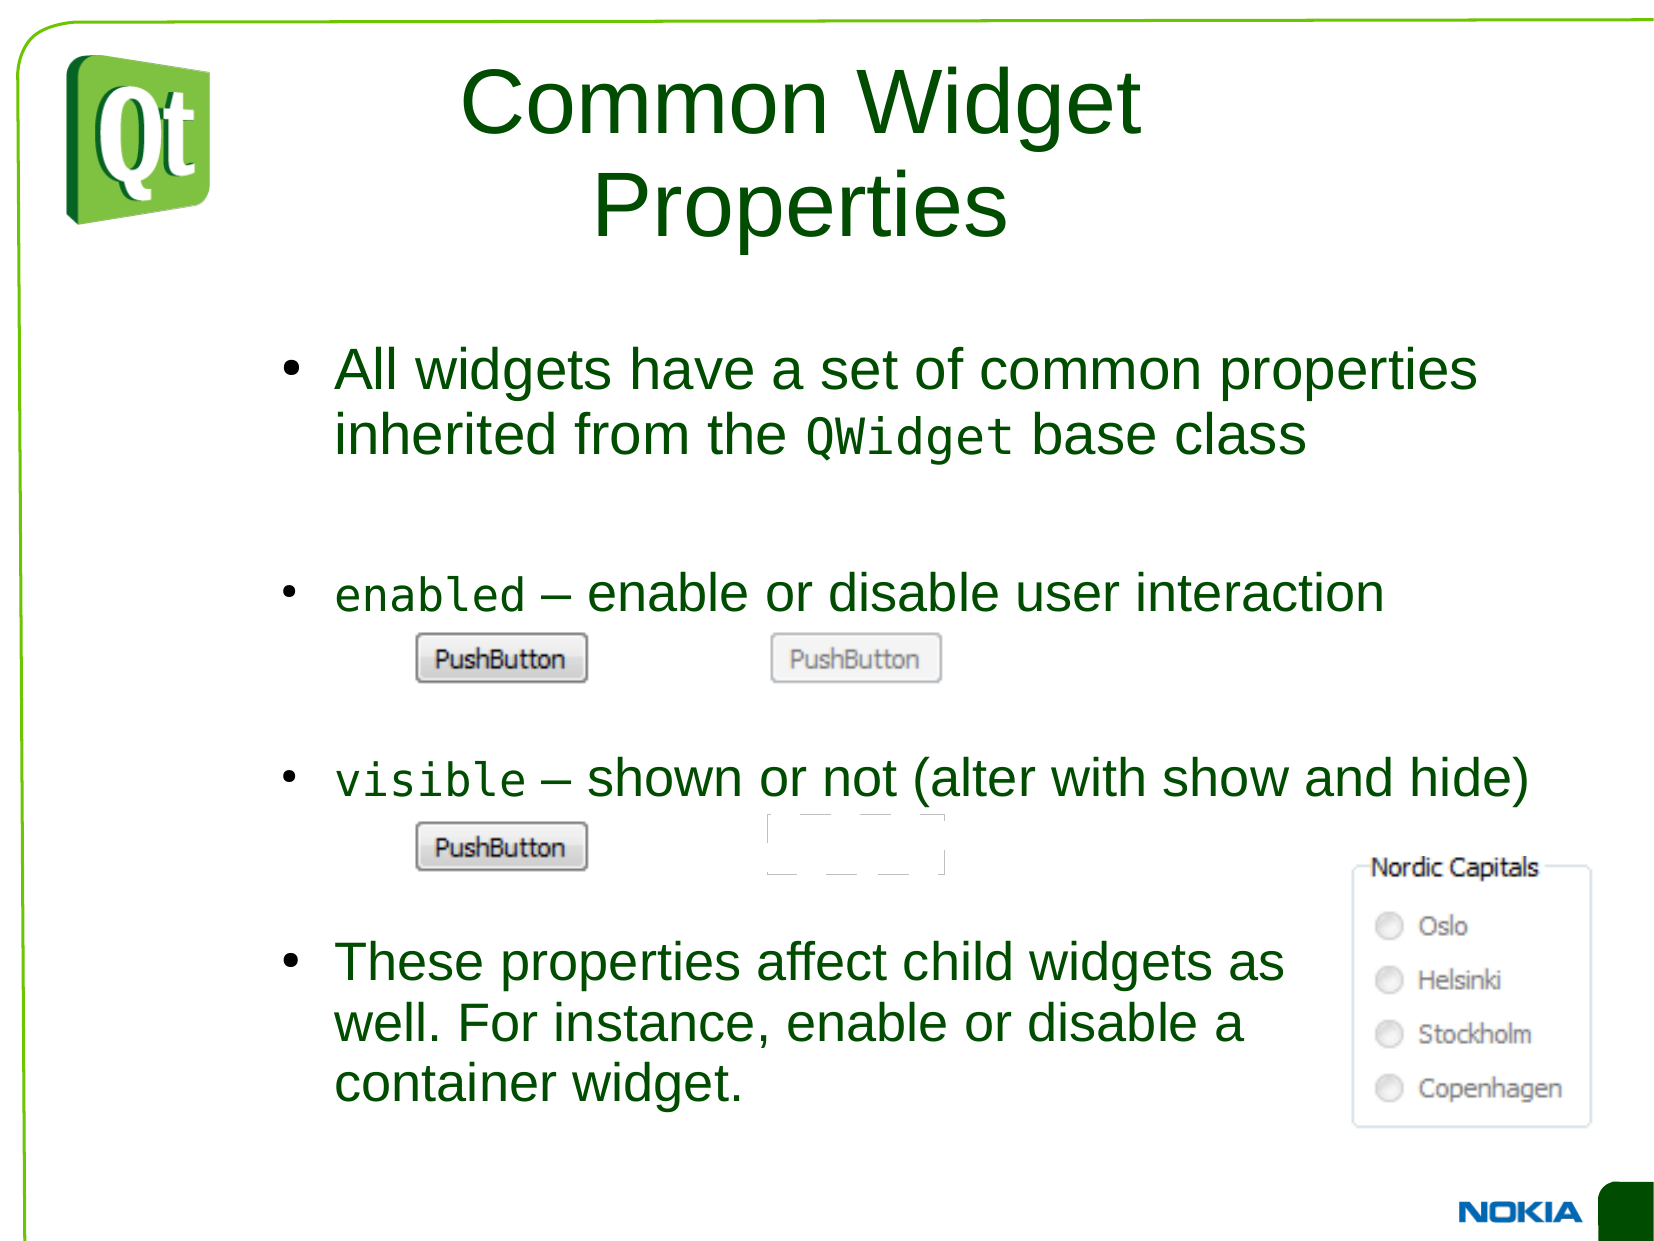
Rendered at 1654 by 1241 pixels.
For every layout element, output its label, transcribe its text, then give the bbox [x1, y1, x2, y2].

picture [1350, 856, 1595, 1131]
picture [414, 631, 591, 686]
title Common Widget Properties [263, 49, 1339, 257]
picture [66, 55, 210, 225]
picture [1459, 1201, 1583, 1223]
picture [414, 820, 591, 875]
picture [769, 631, 945, 686]
list All widgets have a set of common properties inherited from the QWidget base class enabled – enable or disable user interaction visible – shown or not (alter with show and hide) These properties affect child widgets as well. For instance, enable or disable a container widget. [263, 336, 1582, 1113]
